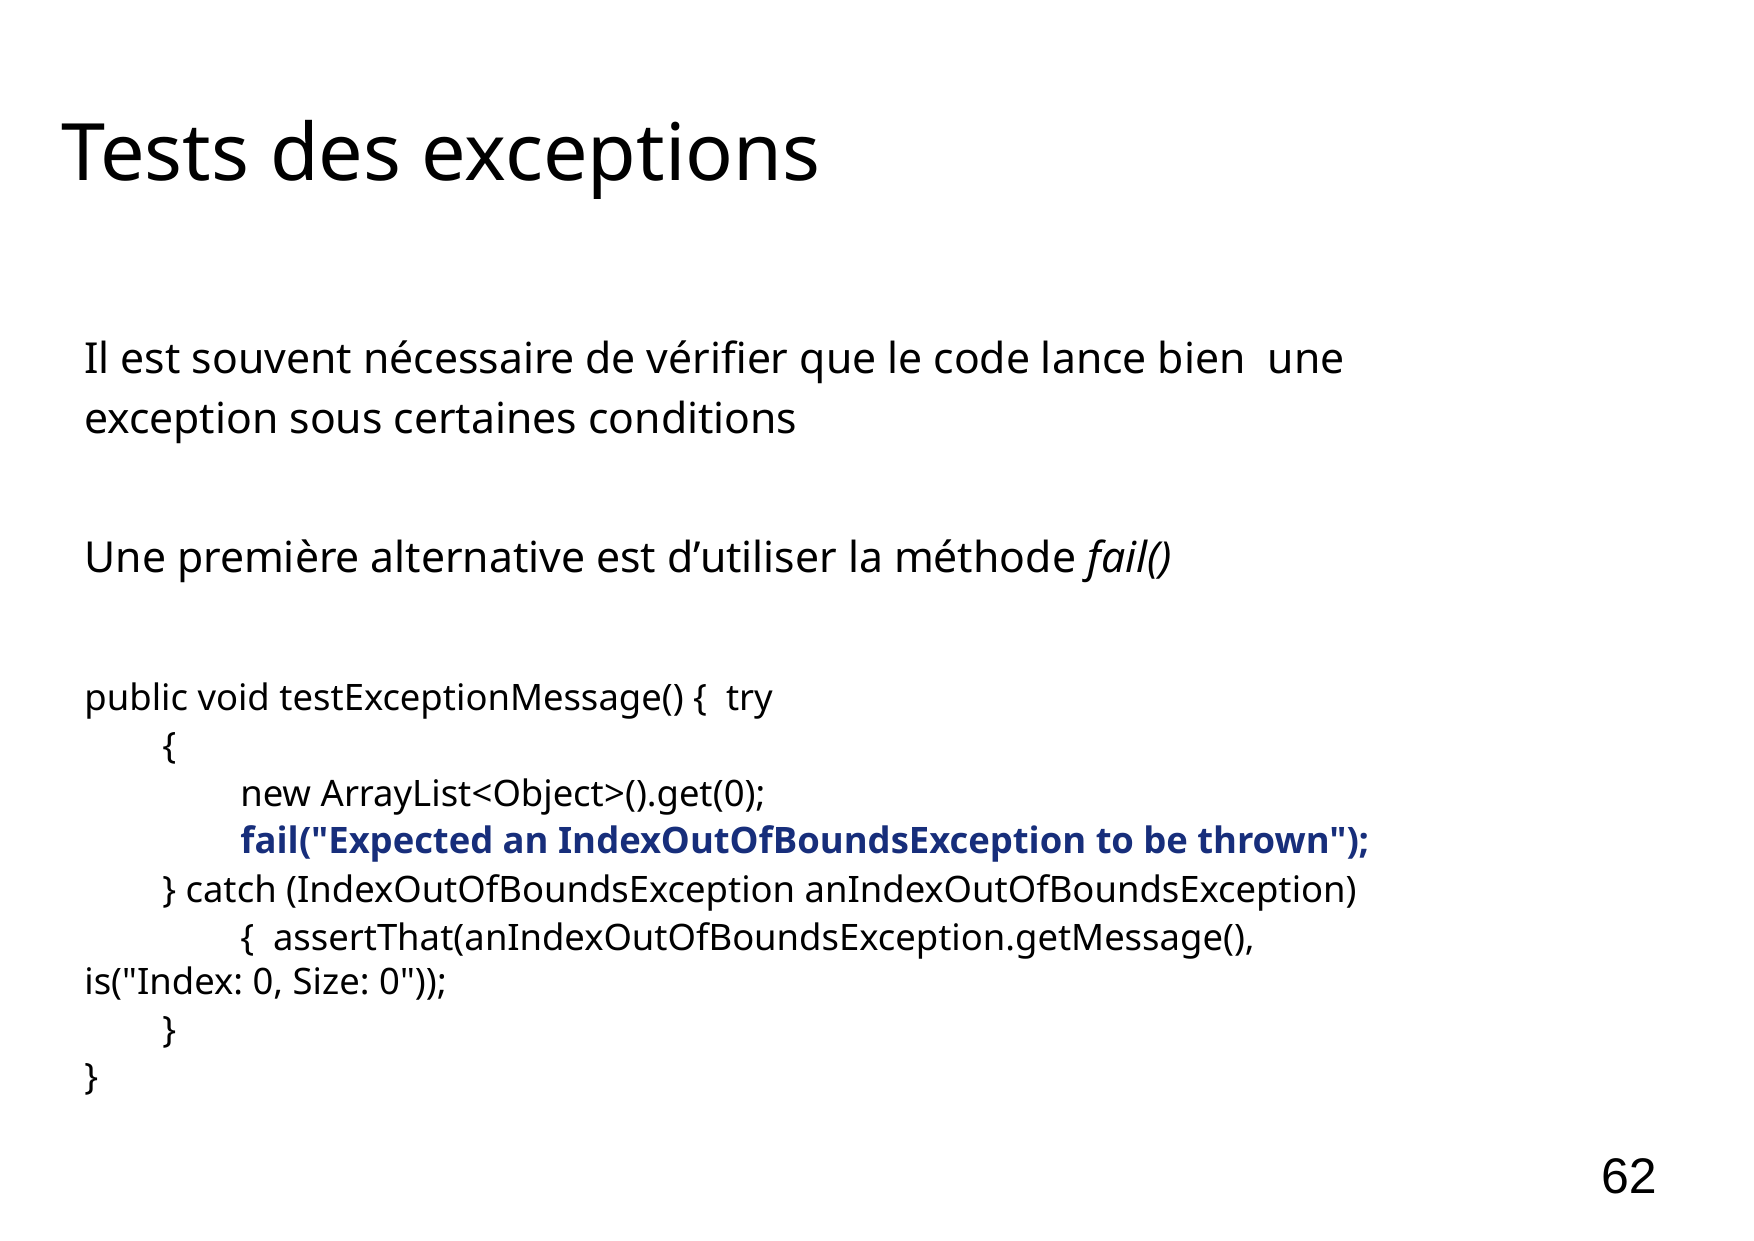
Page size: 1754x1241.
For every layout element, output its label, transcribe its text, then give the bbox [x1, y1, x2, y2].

text_box Il est souvent nécessaire de vérifier que le code lance bien une exception sous certaines conditions Une première alternative est d’utiliser la méthode fail() public void testExceptionMessage() { try { new ArrayList<Object>().get(0); fail("Expected an IndexOutOfBoundsException to be thrown"); } catch (IndexOutOfBoundsException anIndexOutOfBoundsException) { assertThat(anIndexOutOfBoundsException.getMessage(), is("Index: 0, Size: 0")); } } [82, 316, 1431, 1098]
title Tests des exceptions [59, 98, 1695, 309]
text_box 62 [1594, 1135, 1658, 1204]
